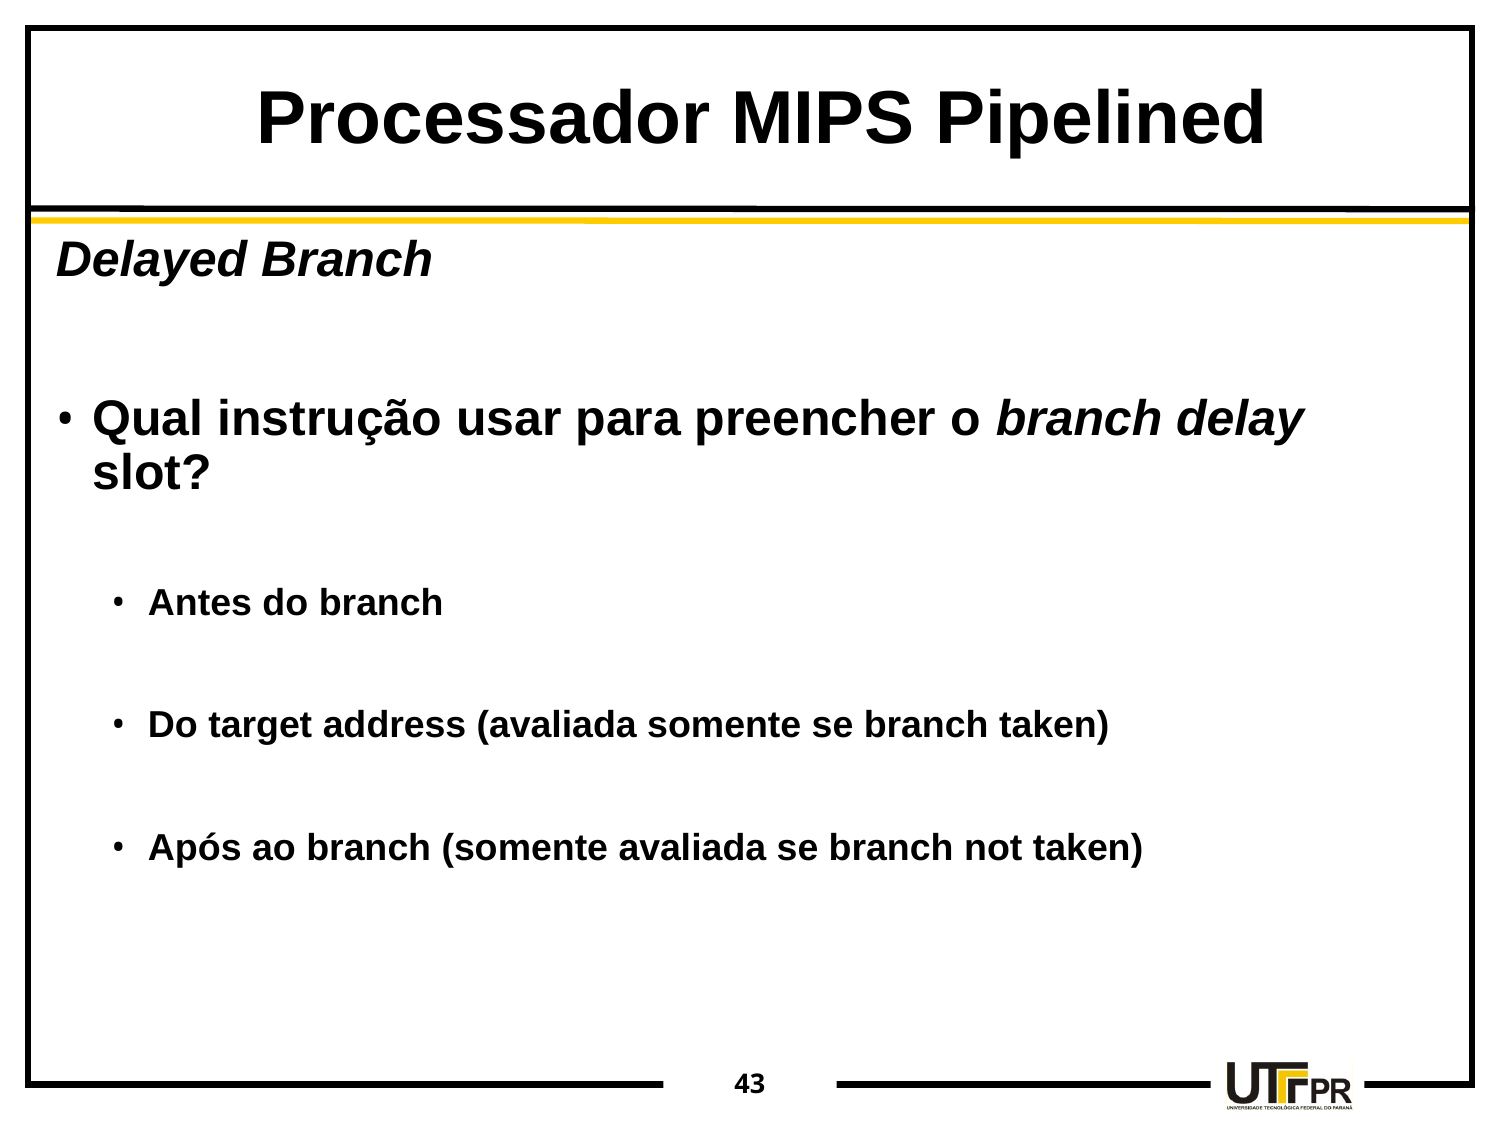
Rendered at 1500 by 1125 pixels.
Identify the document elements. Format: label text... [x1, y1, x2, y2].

list Delayed Branch Qual instrução usar para preencher o branch delay slot? Antes do branch Do target address (avaliada somente se branch taken) Após ao branch (somente avaliada se branch not taken) [41, 225, 1447, 1125]
title Processador MIPS Pipelined [38, 36, 1459, 199]
